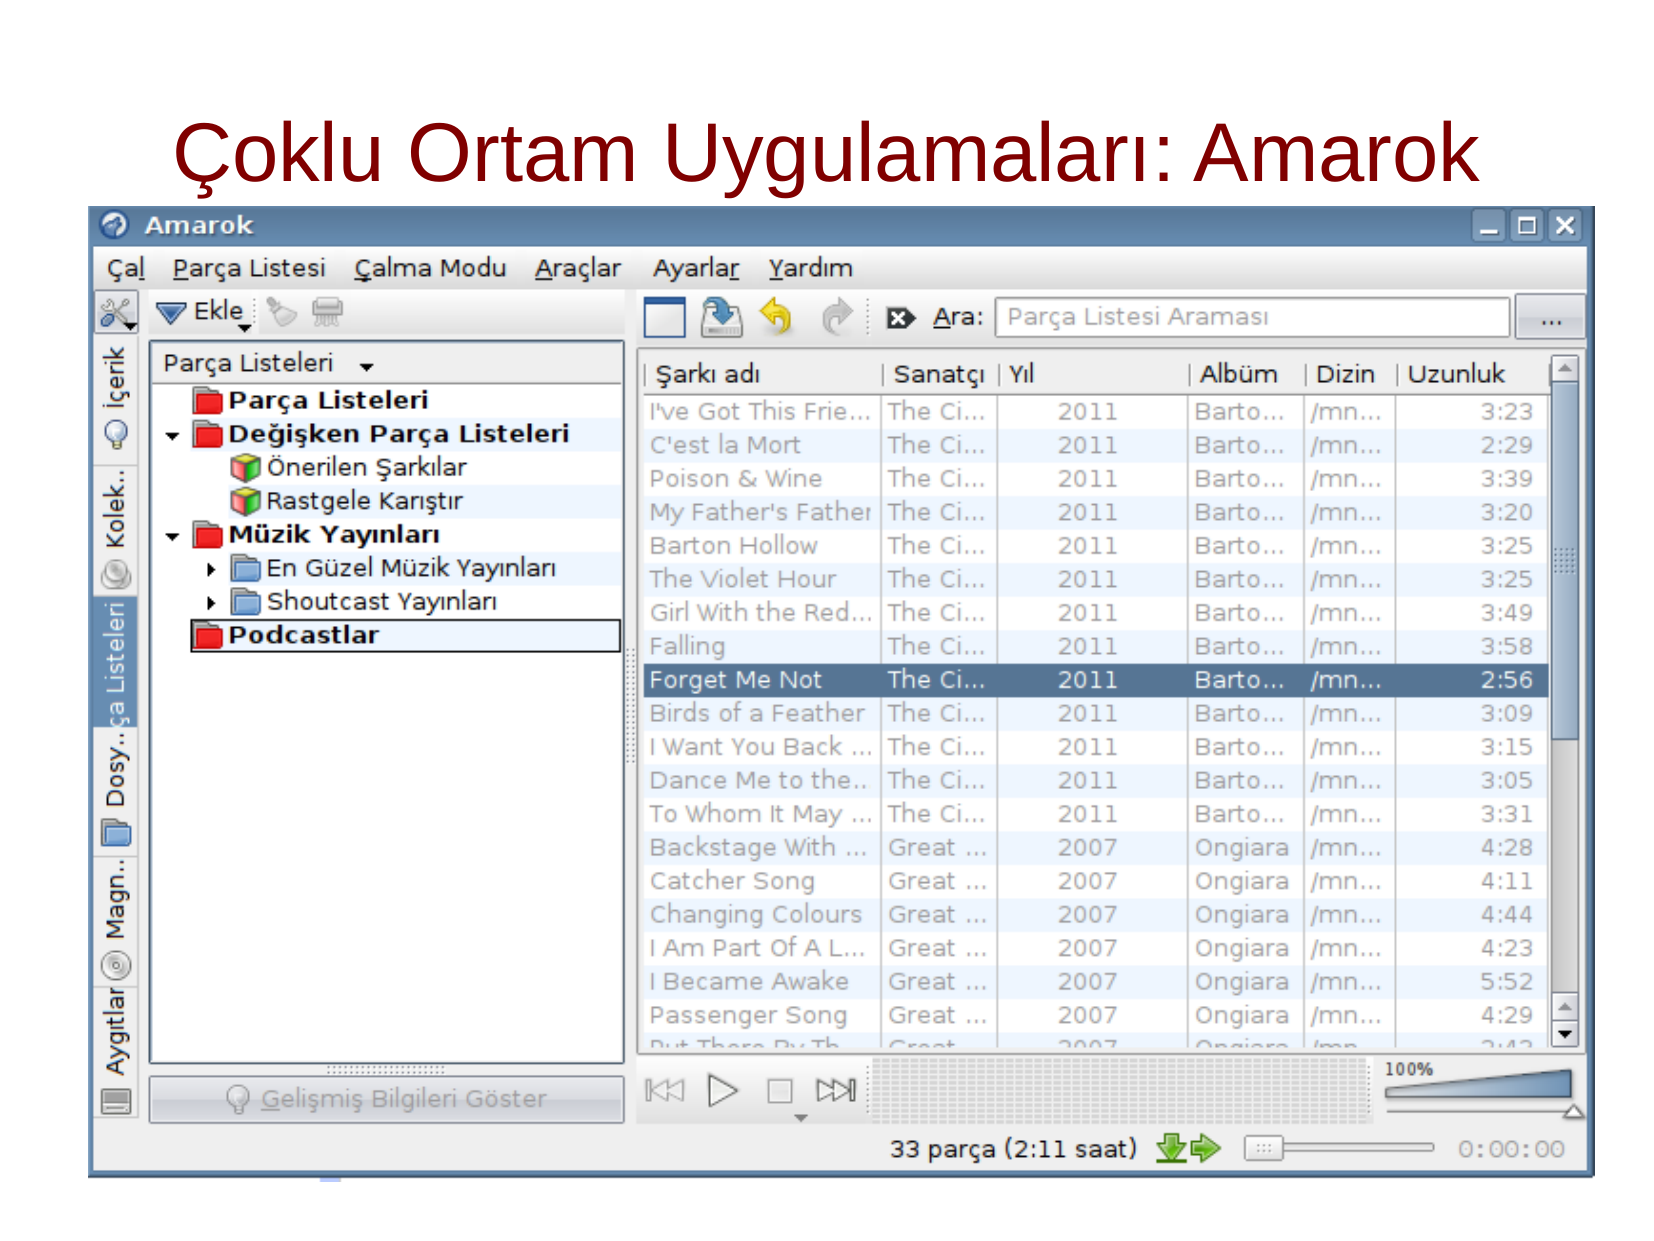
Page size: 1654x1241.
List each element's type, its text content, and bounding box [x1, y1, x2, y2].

title Çoklu Ortam Uygulamaları: Amarok [82, 49, 1571, 257]
picture [88, 206, 1595, 1182]
